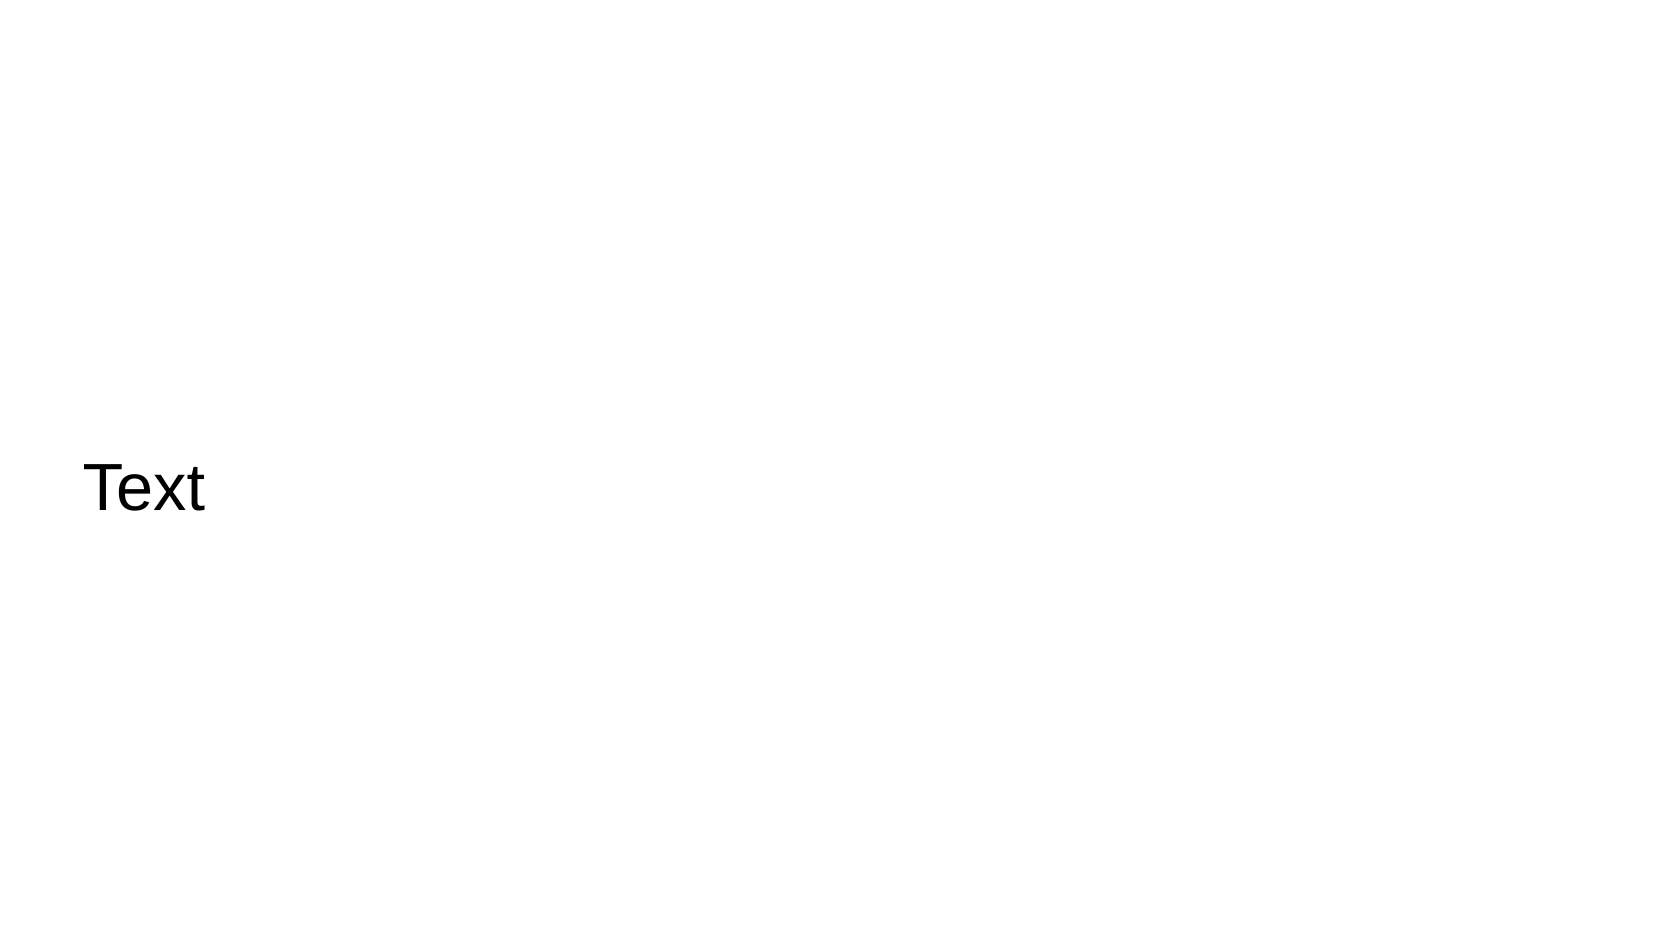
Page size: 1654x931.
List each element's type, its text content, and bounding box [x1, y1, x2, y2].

subtitle Text [82, 217, 1571, 758]
